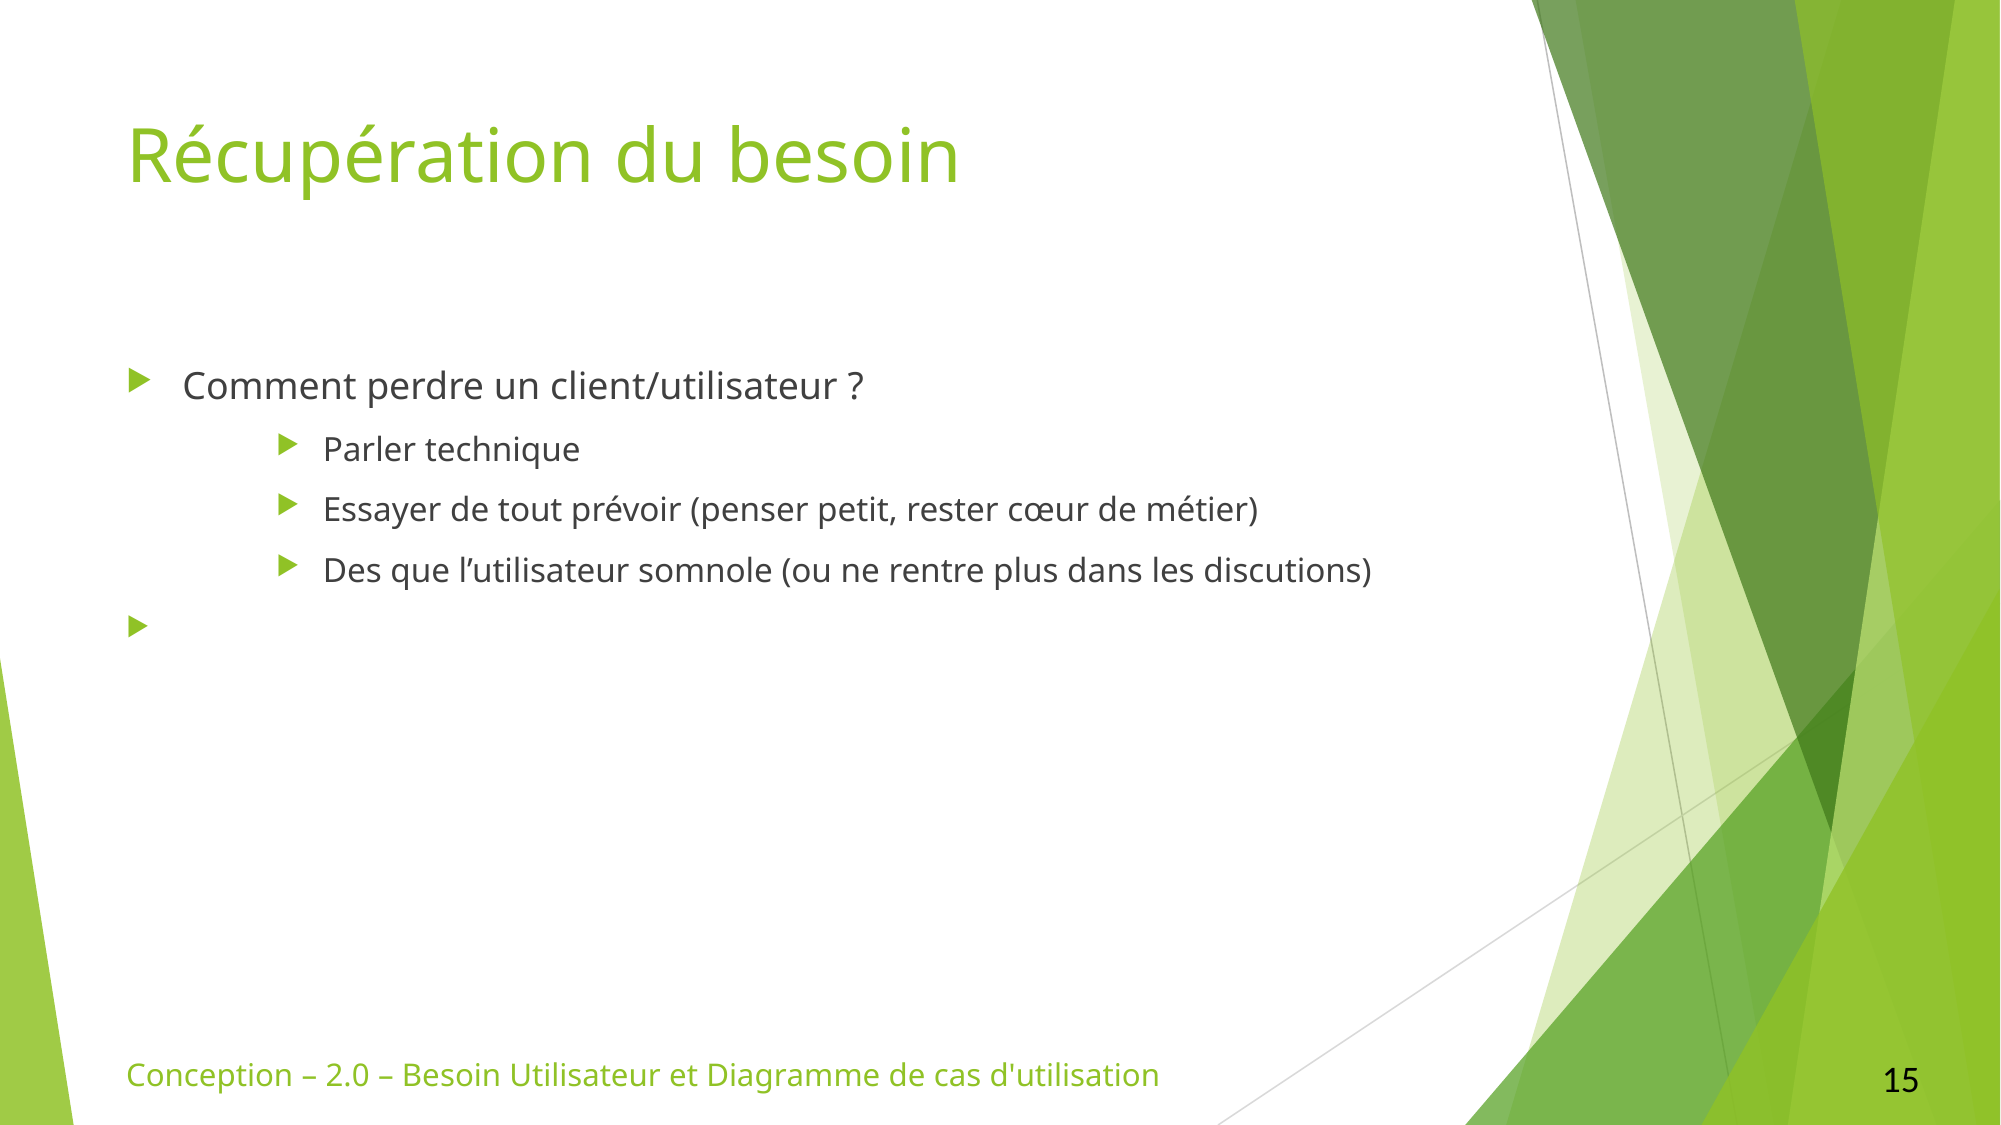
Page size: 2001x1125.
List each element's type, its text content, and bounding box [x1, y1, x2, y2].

title Récupération du besoin [111, 99, 1522, 317]
text_box Conception – 2.0 – Besoin Utilisateur et Diagramme de cas d'utilisation [111, 1047, 1210, 1109]
list Comment perdre un client/utilisateur ? Parler technique Essayer de tout prévoir (penser petit, rester cœur de métier) Des que l’utilisateur somnole (ou ne rentre plus dans les discutions) [111, 354, 1522, 992]
text_box [1866, 1047, 1979, 1108]
